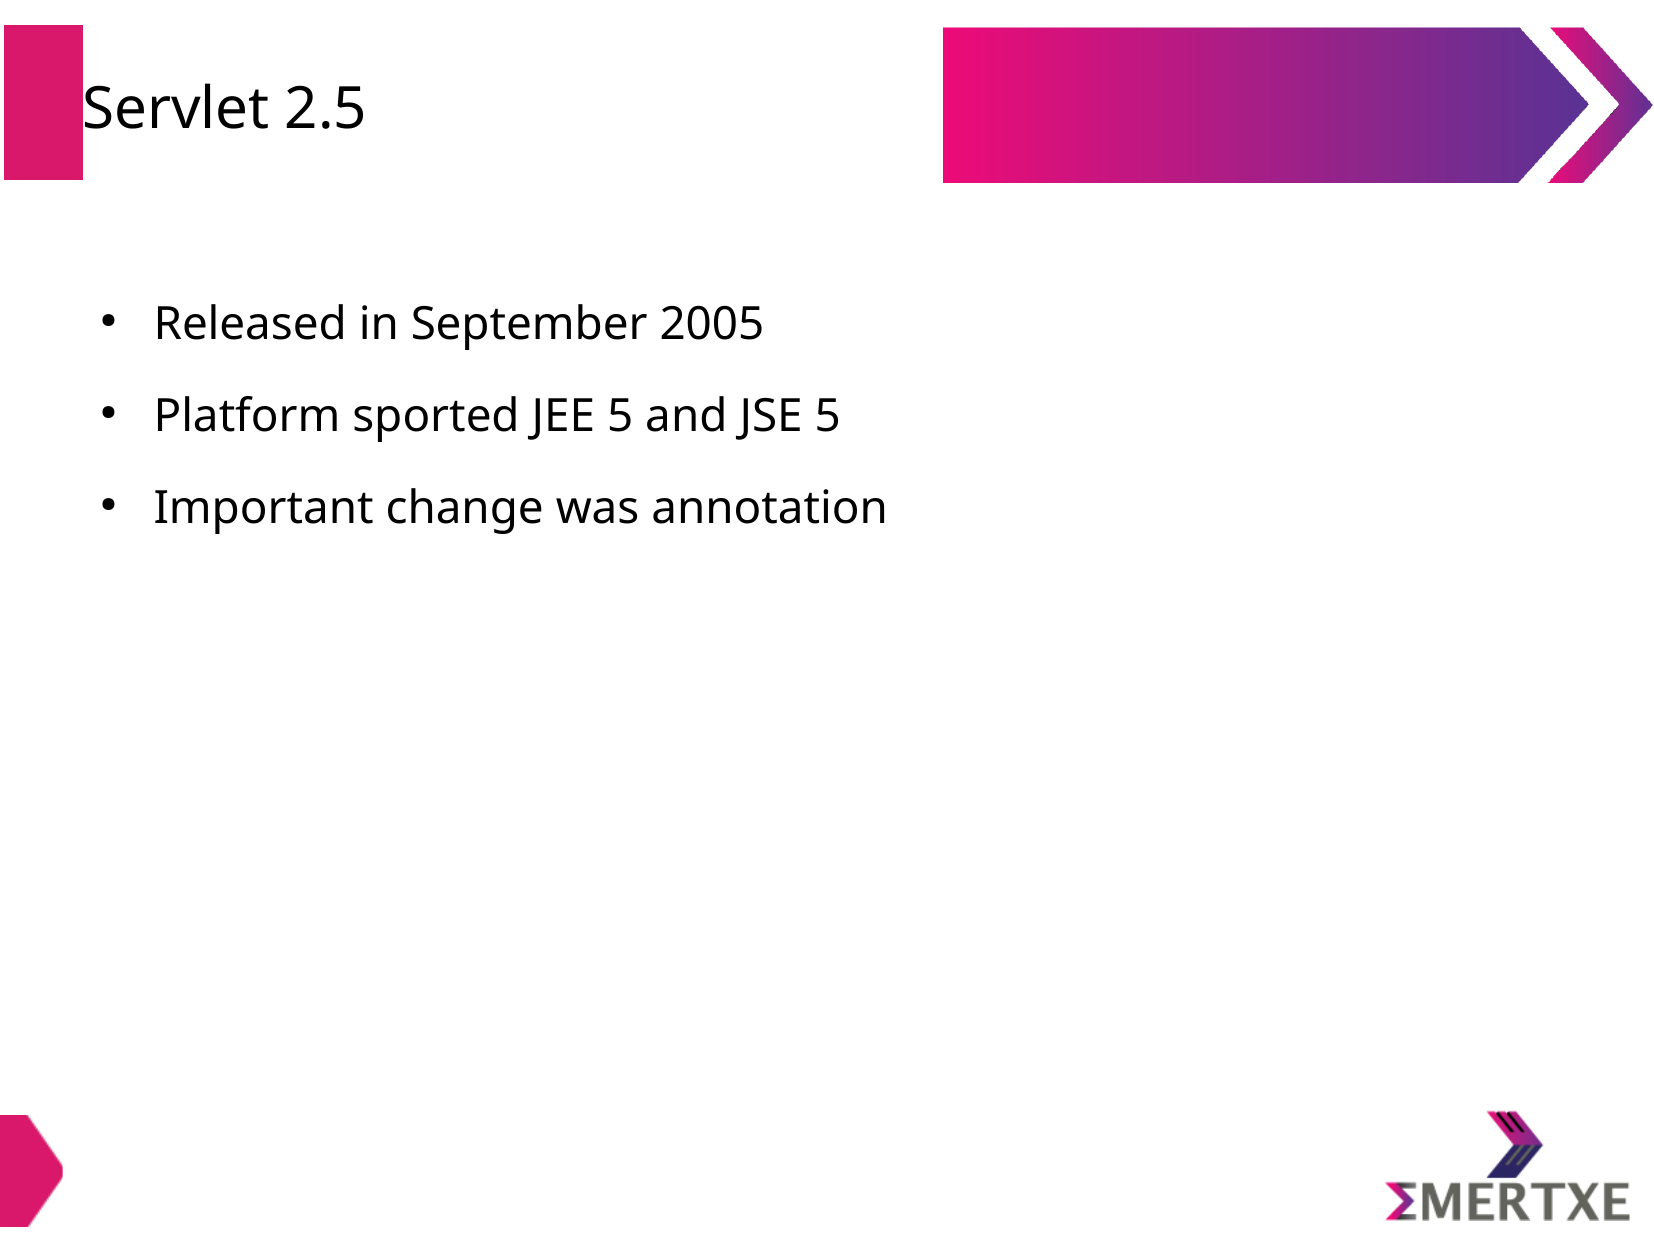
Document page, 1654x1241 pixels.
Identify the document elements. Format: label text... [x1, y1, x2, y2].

list Released in September 2005 Platform sported JEE 5 and JSE 5 Important change was annotation [82, 290, 1571, 1010]
title Servlet 2.5 [82, 2, 1571, 210]
picture [1385, 1107, 1631, 1221]
picture [1571, 27, 1653, 183]
